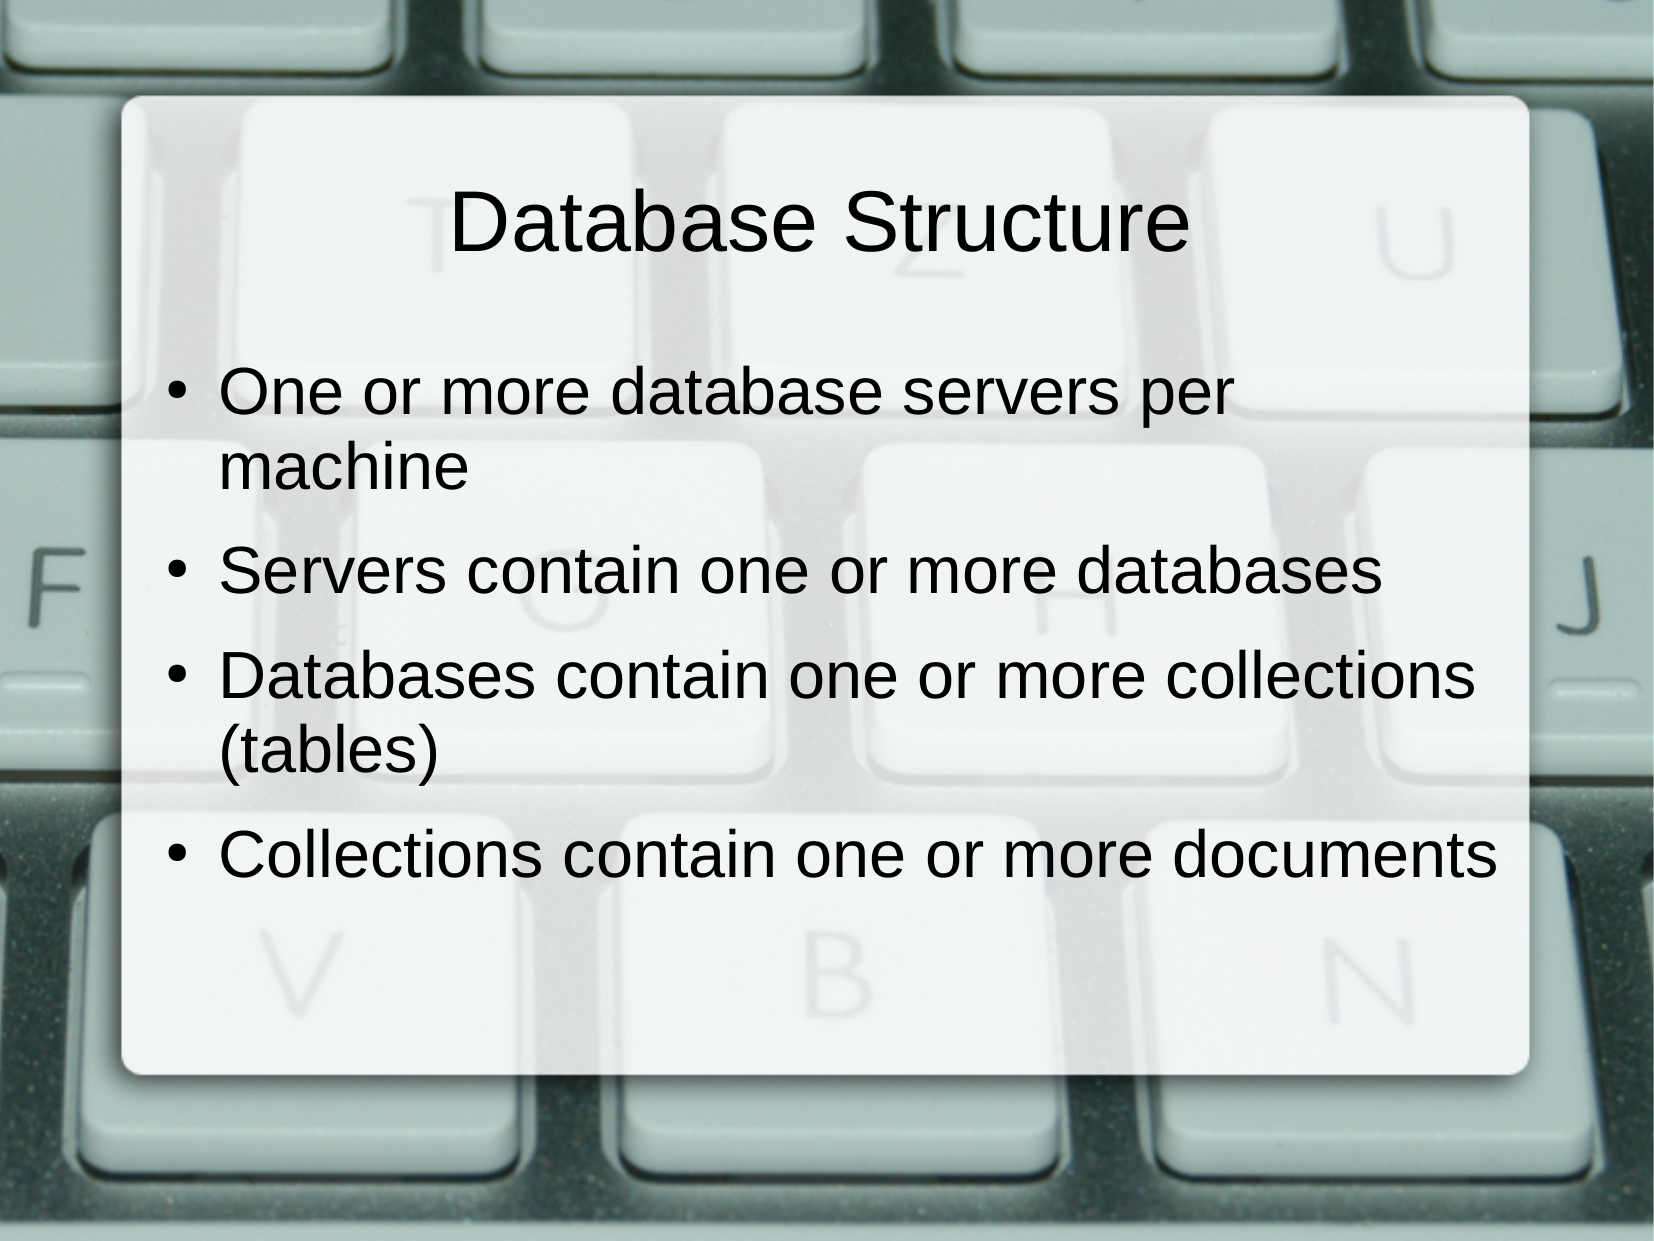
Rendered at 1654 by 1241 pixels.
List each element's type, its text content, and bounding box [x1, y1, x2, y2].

title Database Structure [135, 117, 1506, 325]
list One or more database servers per machine Servers contain one or more databases Databases contain one or more collections (tables) Collections contain one or more documents [147, 354, 1506, 1241]
picture [0, 0, 1654, 1241]
